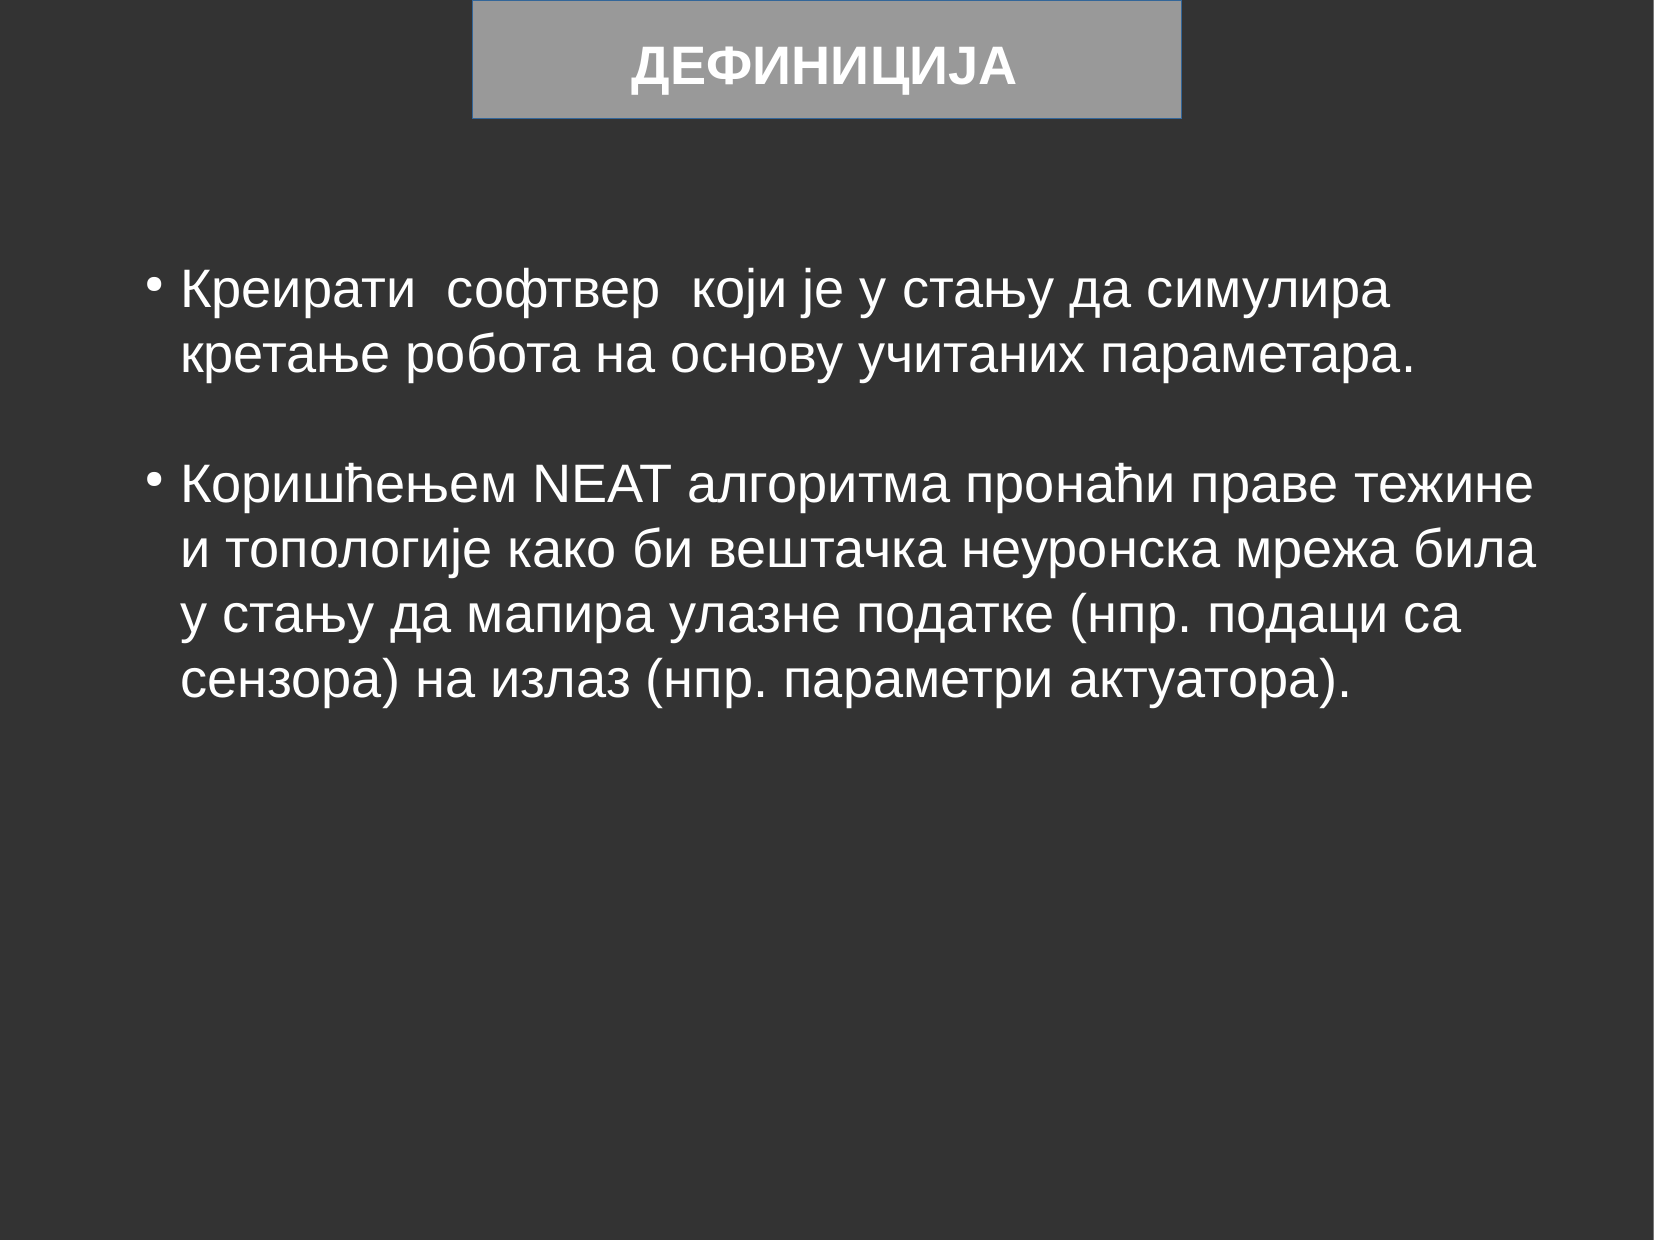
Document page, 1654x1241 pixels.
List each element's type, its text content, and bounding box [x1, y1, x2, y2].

text_box [472, 0, 1182, 119]
text_box Креирати софтвер који је у стању да симулира кретање робота на основу учитаних параметара. Коришћењем NEAT алгоритма пронаћи праве тежине и топологије како би вештачка неуронска мрежа била у стању да мапира улазне податке (нпр. подаци са сензорa) на излаз (нпр. параметри актуатора). [129, 200, 1571, 683]
